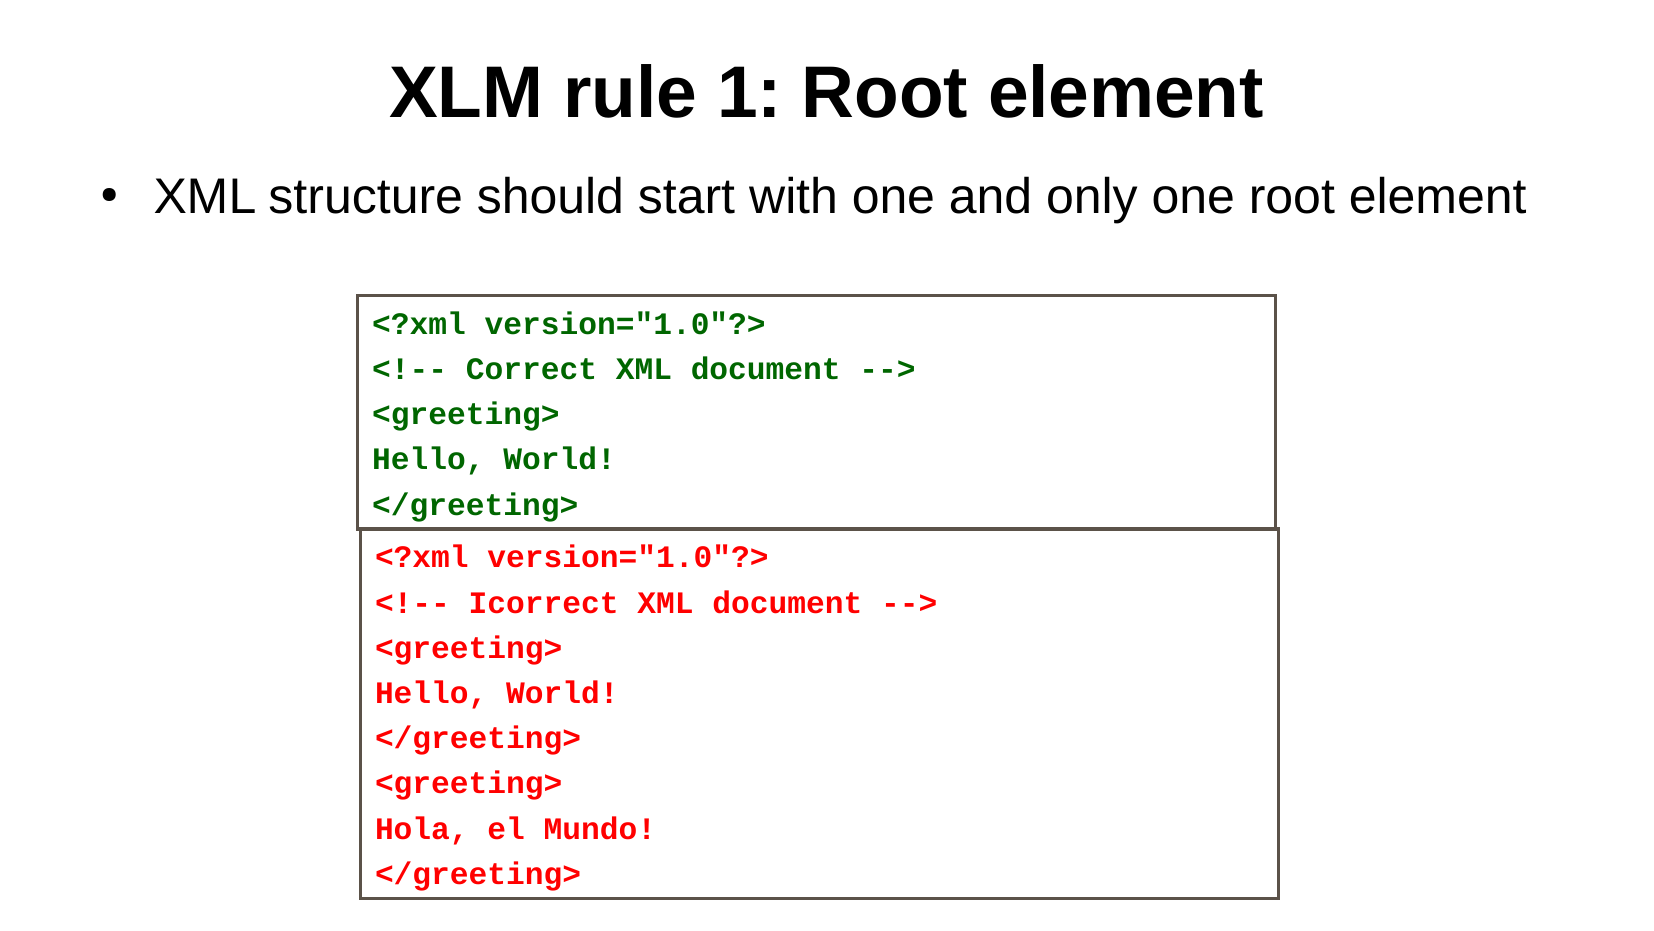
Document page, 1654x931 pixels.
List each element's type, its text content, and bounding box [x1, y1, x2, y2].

title XLM rule 1: Root element [82, 37, 1571, 147]
text_box <?xml version="1.0"?> <!-- Correct XML document --> <greeting> Hello, World! </greeting> [357, 295, 1276, 529]
list XML structure should start with one and only one root element [82, 168, 1538, 889]
text_box <?xml version="1.0"?> <!-- Icorrect XML document --> <greeting> Hello, World! </greeting> <greeting> Hola, el Mundo! </greeting> [360, 528, 1279, 899]
